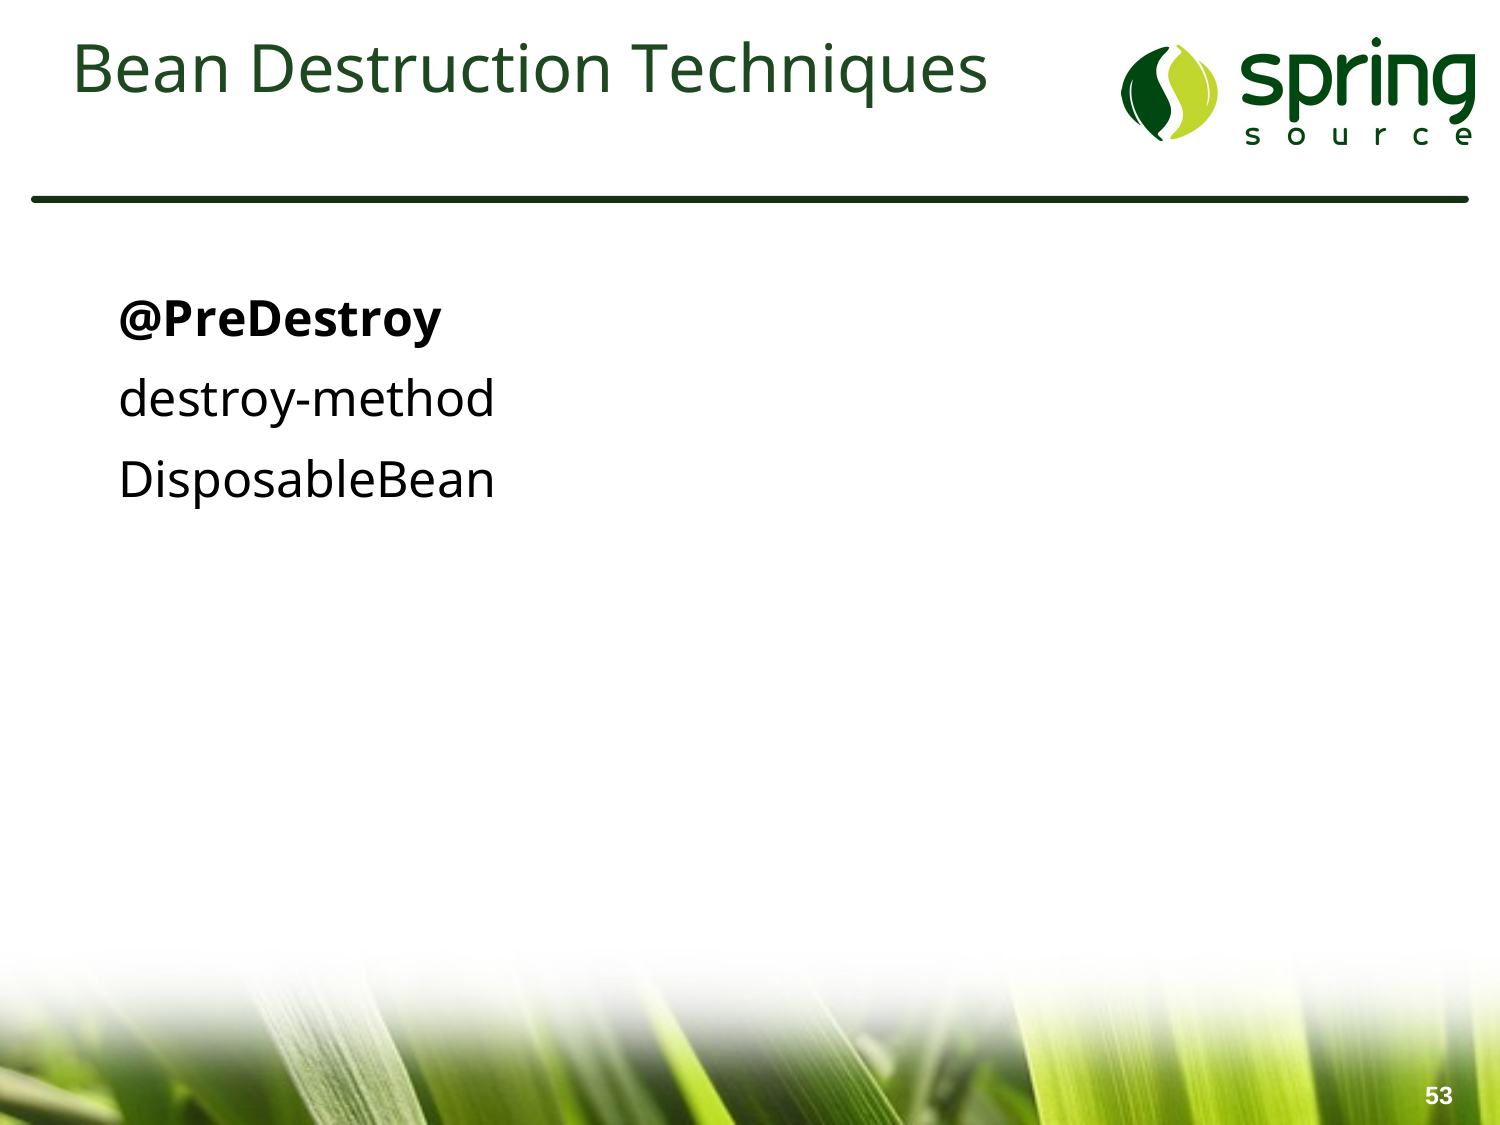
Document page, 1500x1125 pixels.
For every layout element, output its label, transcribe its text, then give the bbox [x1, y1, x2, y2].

picture [0, 944, 1500, 1125]
title Bean Destruction Techniques [56, 13, 1089, 176]
list @PreDestroy destroy-method DisposableBean [103, 275, 1394, 938]
picture [1121, 37, 1475, 145]
